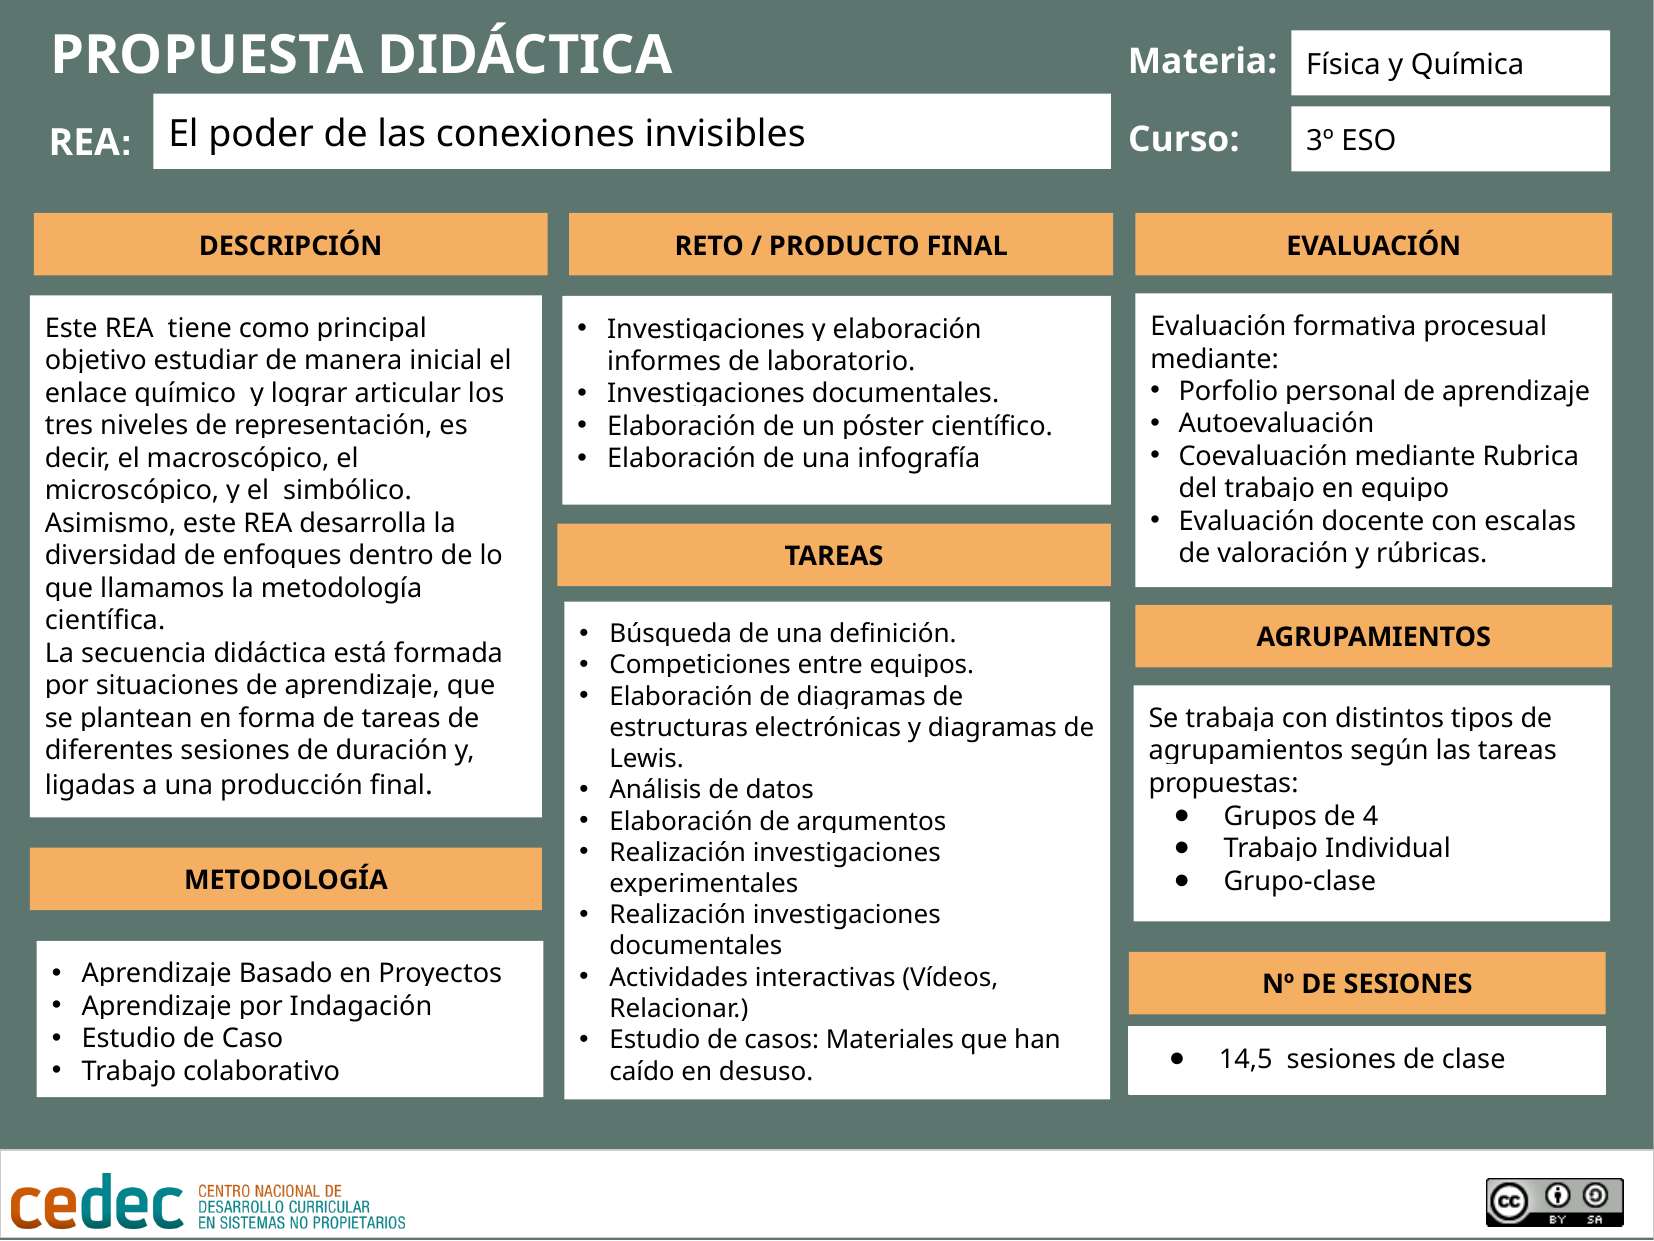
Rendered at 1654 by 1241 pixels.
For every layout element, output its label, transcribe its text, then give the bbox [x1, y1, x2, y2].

text_box DESCRIPCIÓN [33, 212, 548, 276]
text_box METODOLOGÍA [29, 847, 542, 911]
text_box Evaluación formativa procesual mediante: Porfolio personal de aprendizaje Autoevaluación Coevaluación mediante Rubrica del trabajo en equipo Evaluación docente con escalas de valoración y rúbricas. [1135, 293, 1613, 588]
text_box EVALUACIÓN [1135, 212, 1613, 276]
text_box Este REA tiene como principal objetivo estudiar de manera inicial el enlace químico y lograr articular los tres niveles de representación, es decir, el macroscópico, el microscópico, y el simbólico. Asimismo, este REA desarrolla la diversidad de enfoques dentro de lo que llamamos la metodología científica. La secuencia didáctica está formada por situaciones de aprendizaje, que se plantean en forma de tareas de diferentes sesiones de duración y, ligadas a una producción final. [29, 295, 542, 818]
text_box Materia: [1113, 30, 1291, 94]
text_box Aprendizaje Basado en Proyectos Aprendizaje por Indagación Estudio de Caso Trabajo colaborativo [36, 940, 544, 1098]
text_box PROPUESTA DIDÁCTICA [35, 11, 1027, 110]
text_box Investigaciones y elaboración informes de laboratorio. Investigaciones documentales. Elaboración de un póster científico. Elaboración de una infografía [562, 295, 1111, 505]
text_box 14,5 sesiones de clase [1128, 1026, 1606, 1094]
picture [11, 1173, 405, 1229]
text_box Física y Química [1291, 30, 1611, 96]
text_box Se trabaja con distintos tipos de agrupamientos según las tareas propuestas: Grupos de 4 Trabajo Individual Grupo-clase [1133, 685, 1611, 922]
text_box Nº DE SESIONES [1128, 951, 1606, 1015]
text_box AGRUPAMIENTOS [1135, 604, 1613, 668]
text_box RETO / PRODUCTO FINAL [569, 212, 1114, 276]
text_box Curso: [1113, 109, 1303, 173]
text_box REA: [33, 110, 223, 174]
picture [1486, 1178, 1624, 1227]
text_box [0, 1150, 1654, 1238]
text_box El poder de las conexiones invisibles [153, 93, 1111, 169]
text_box 3º ESO [1291, 106, 1611, 172]
text_box TAREAS [557, 523, 1111, 587]
text_box Búsqueda de una definición. Competiciones entre equipos. Elaboración de diagramas de estructuras electrónicas y diagramas de Lewis. Análisis de datos Elaboración de argumentos Realización investigaciones experimentales Realización investigaciones documentales Actividades interactivas (Vídeos, Relacionar.) Estudio de casos: Materiales que han caído en desuso. [564, 601, 1111, 1100]
